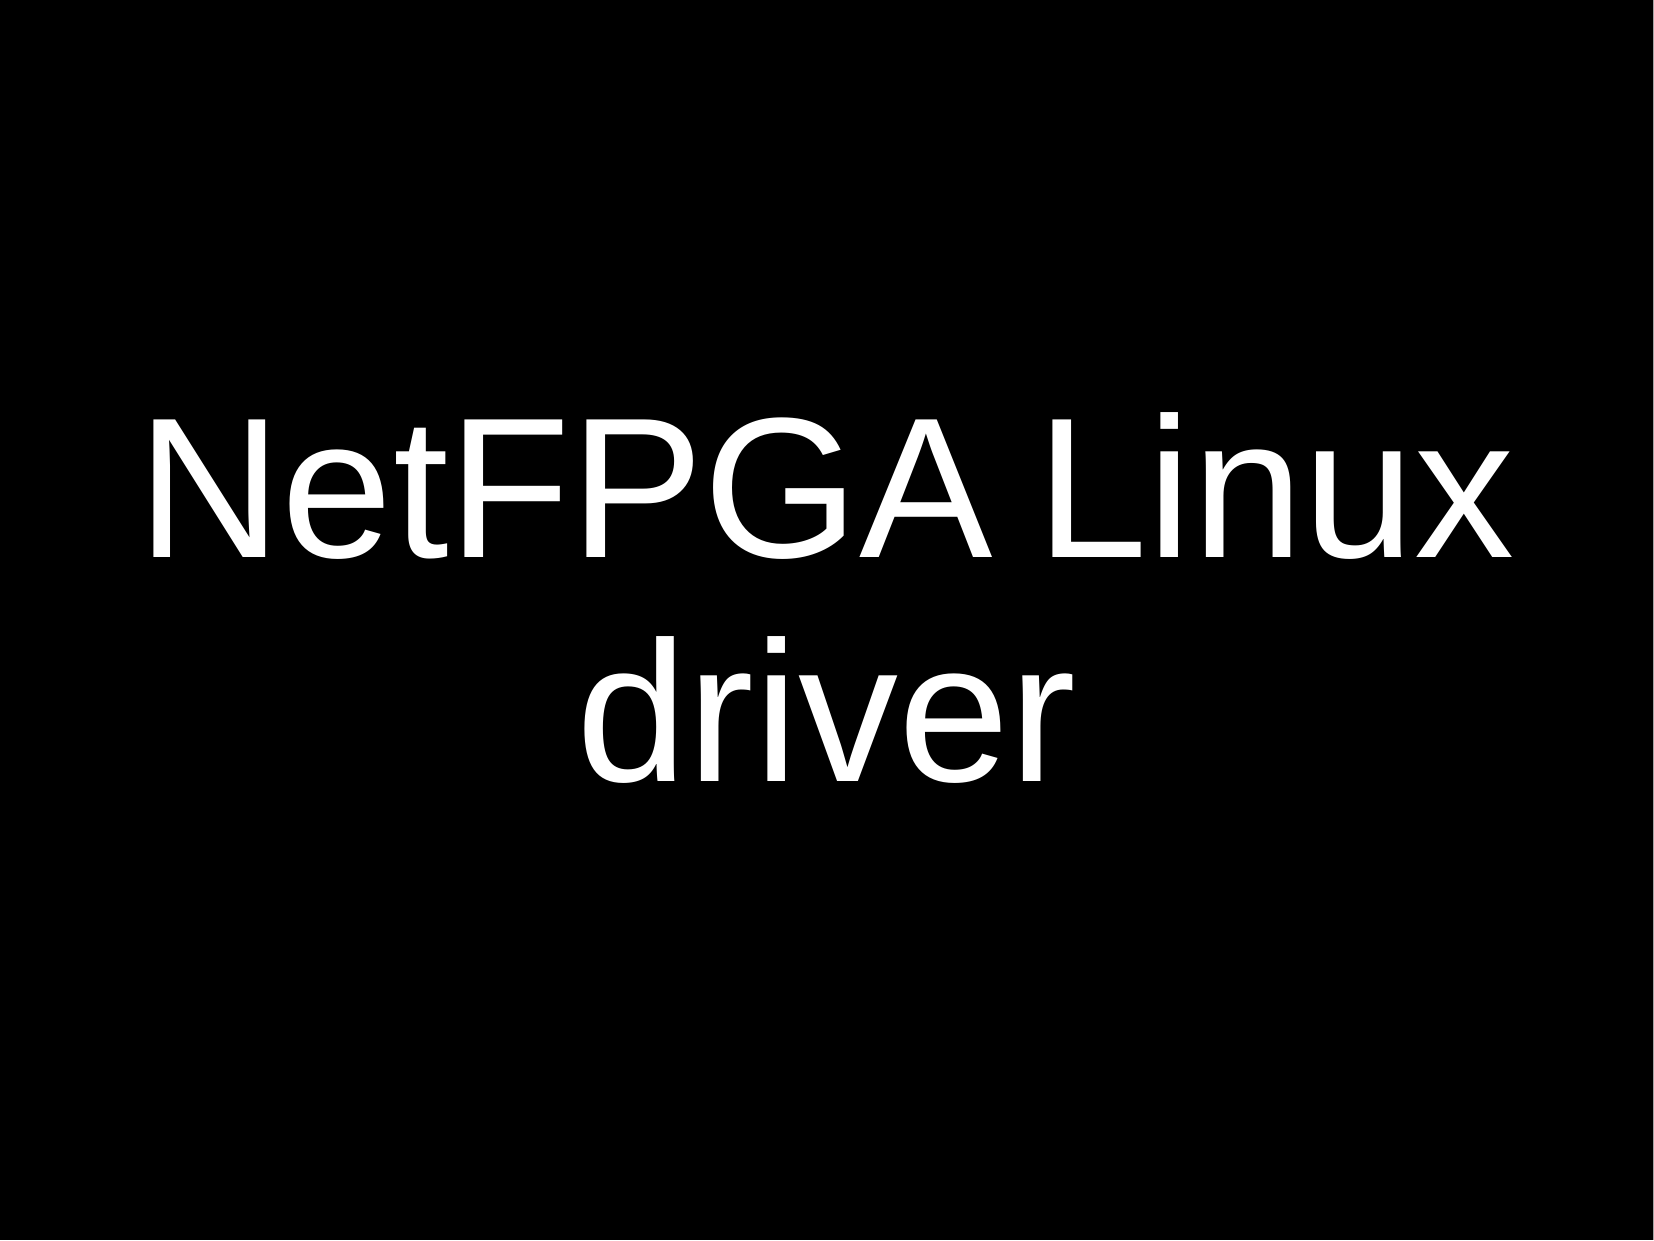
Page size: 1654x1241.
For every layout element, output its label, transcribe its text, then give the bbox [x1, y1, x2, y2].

title NetFPGA Linux driver [82, 49, 1571, 1152]
